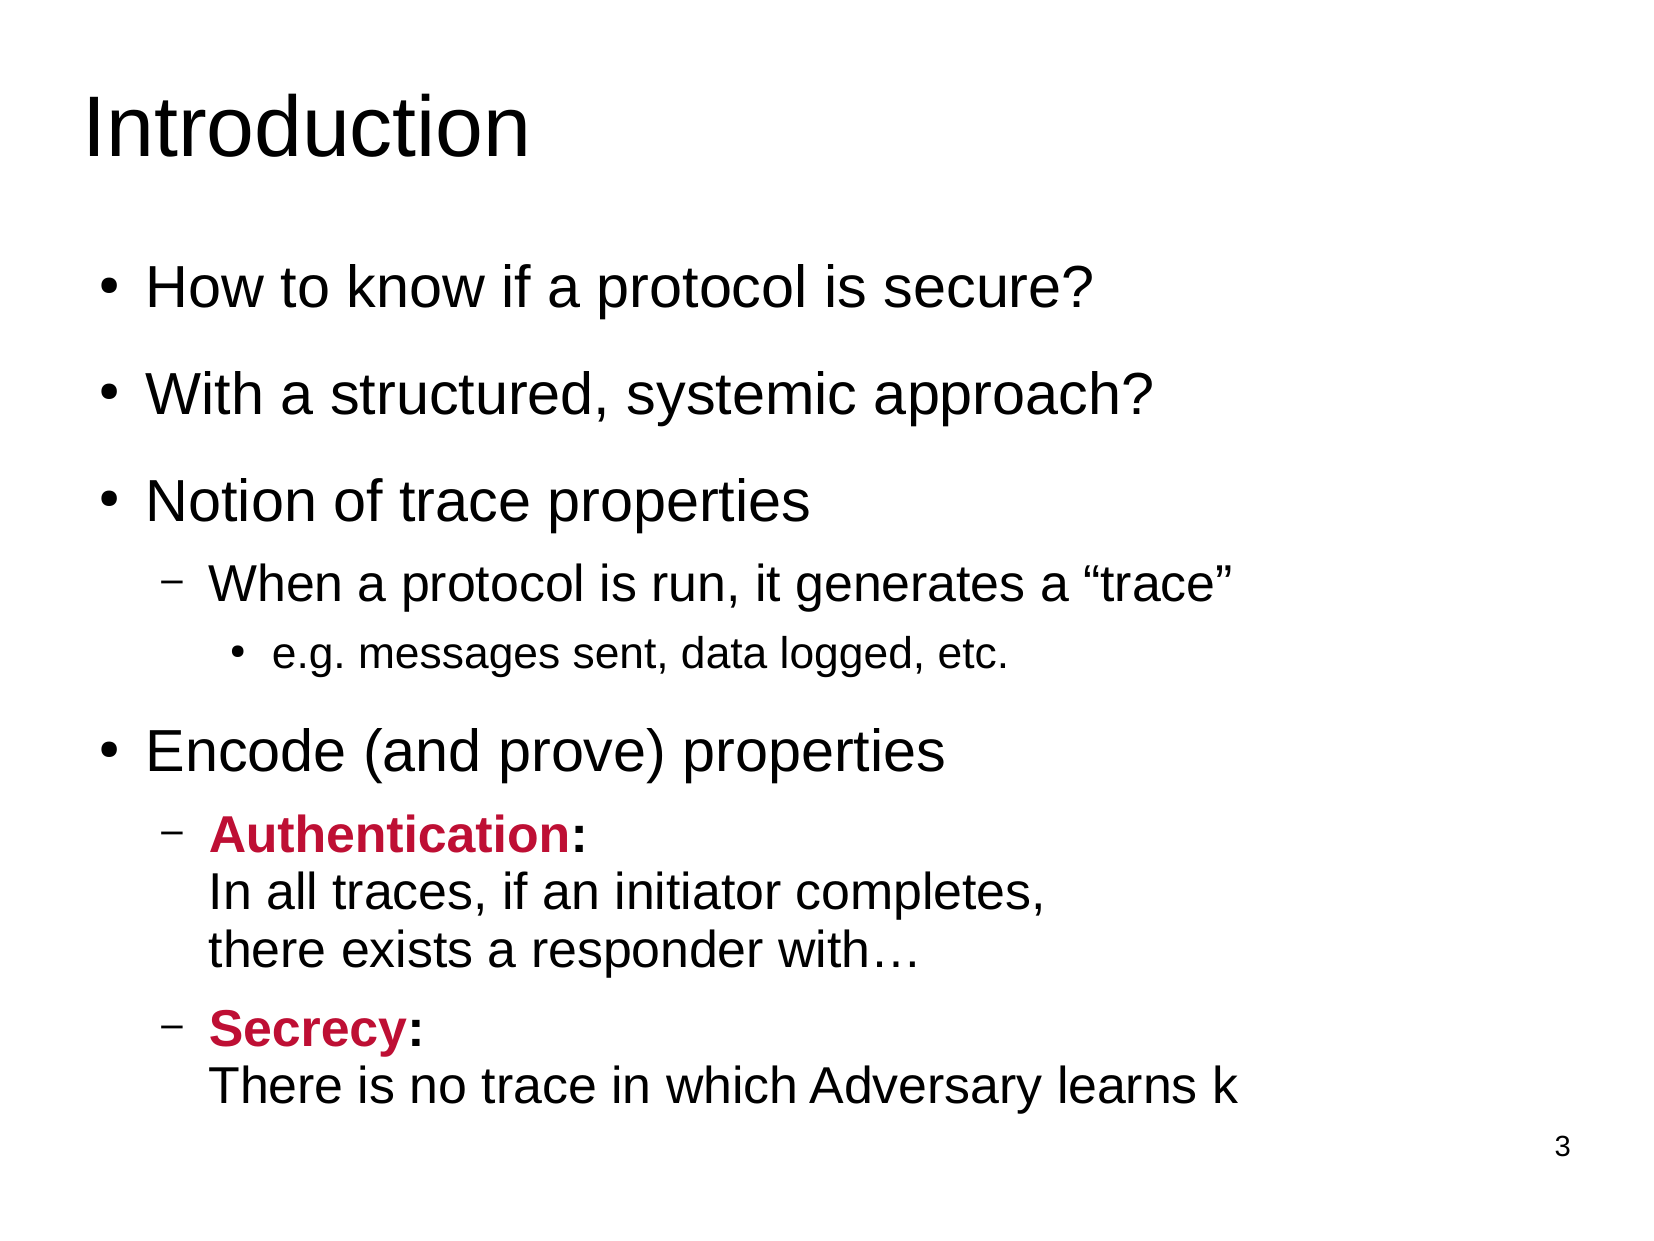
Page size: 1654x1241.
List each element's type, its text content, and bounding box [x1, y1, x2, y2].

title Introduction [82, 49, 1571, 204]
list How to know if a protocol is secure? With a structured, systemic approach? Notion of trace properties When a protocol is run, it generates a “trace” e.g. messages sent, data logged, etc. Encode (and prove) properties Authentication: In all traces, if an initiator completes, there exists a responder with… Secrecy: There is no trace in which Adversary learns k [82, 253, 1571, 1118]
